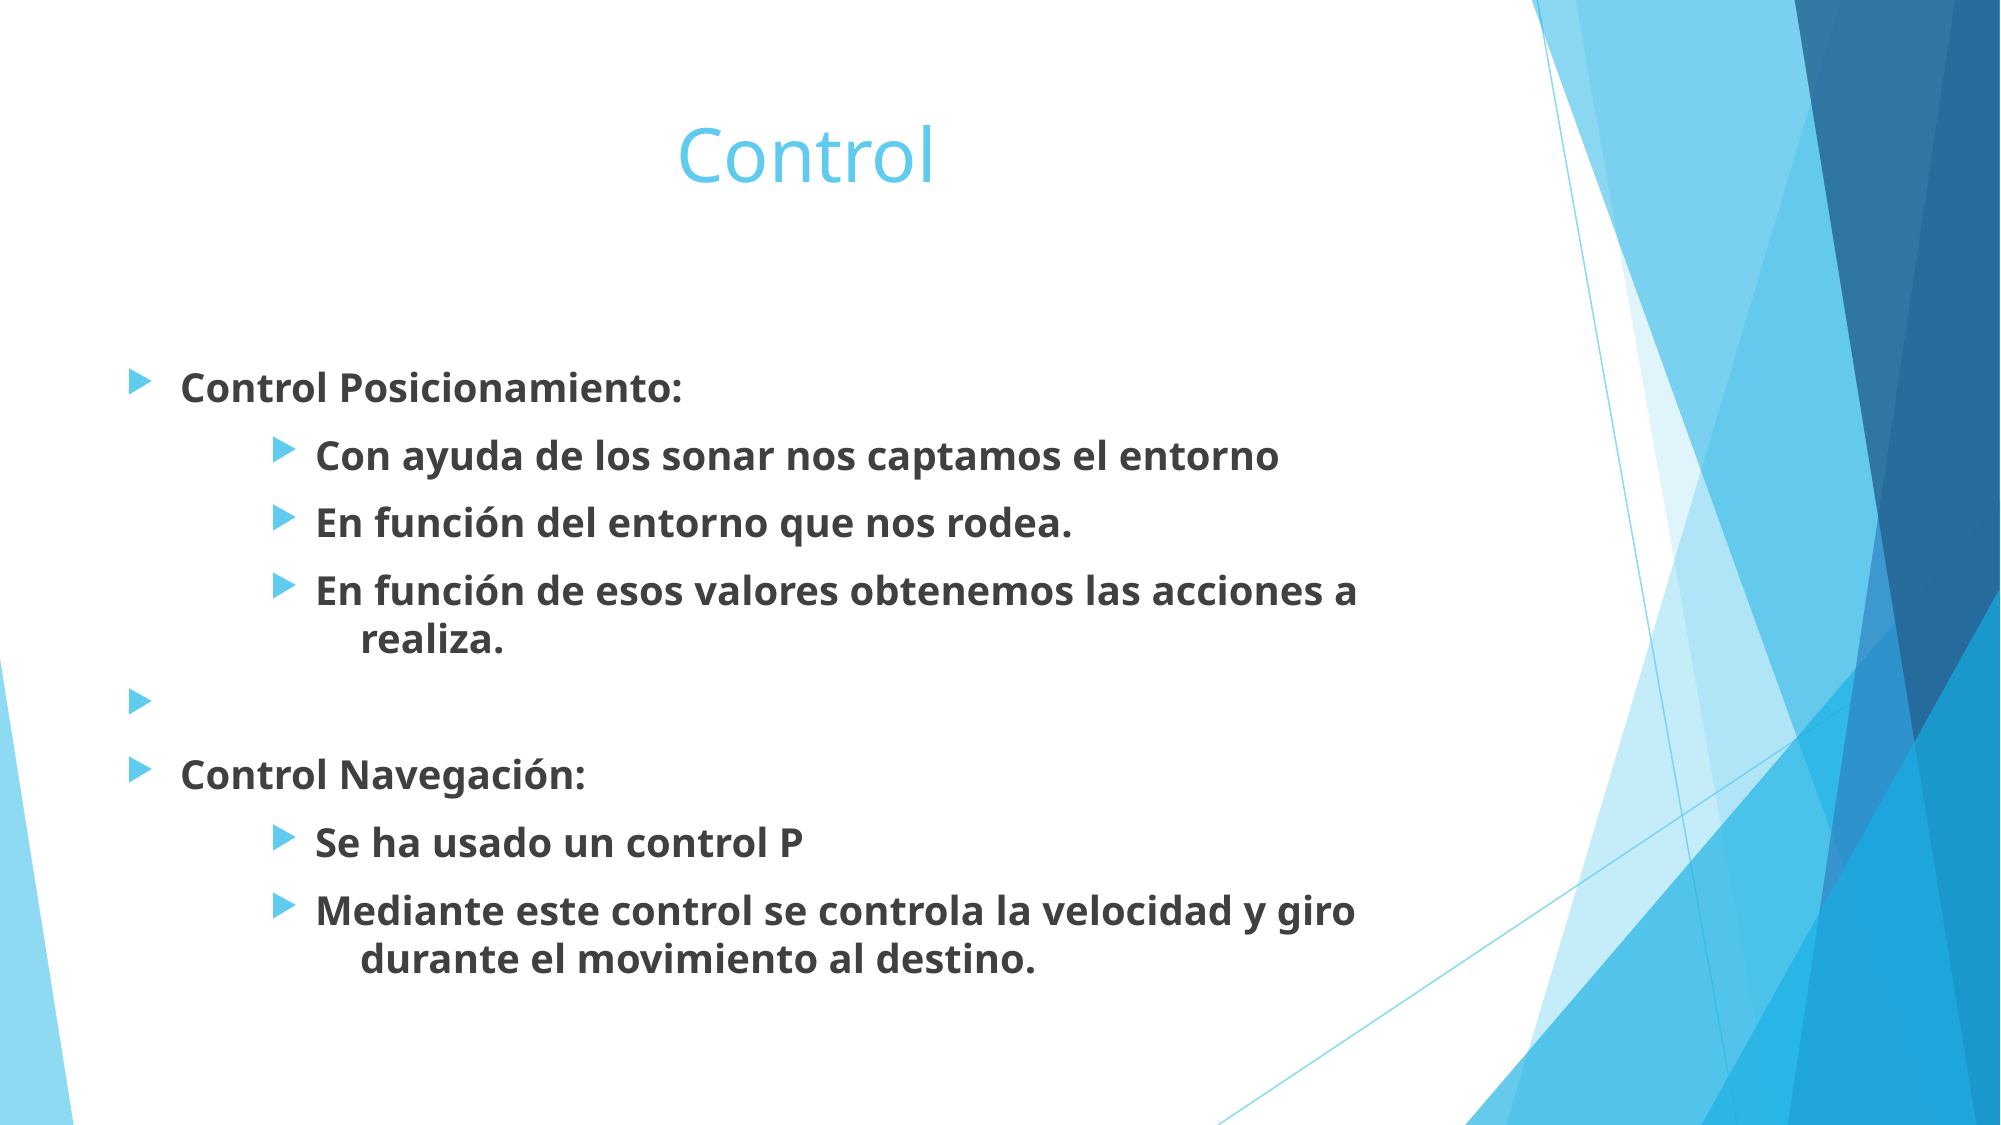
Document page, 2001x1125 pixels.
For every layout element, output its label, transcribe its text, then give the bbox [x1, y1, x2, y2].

list Control Posicionamiento: Con ayuda de los sonar nos captamos el entorno En función del entorno que nos rodea. En función de esos valores obtenemos las acciones a realiza. Control Navegación: Se ha usado un control P Mediante este control se controla la velocidad y giro durante el movimiento al destino. [111, 354, 1522, 992]
title Control [111, 99, 1522, 317]
